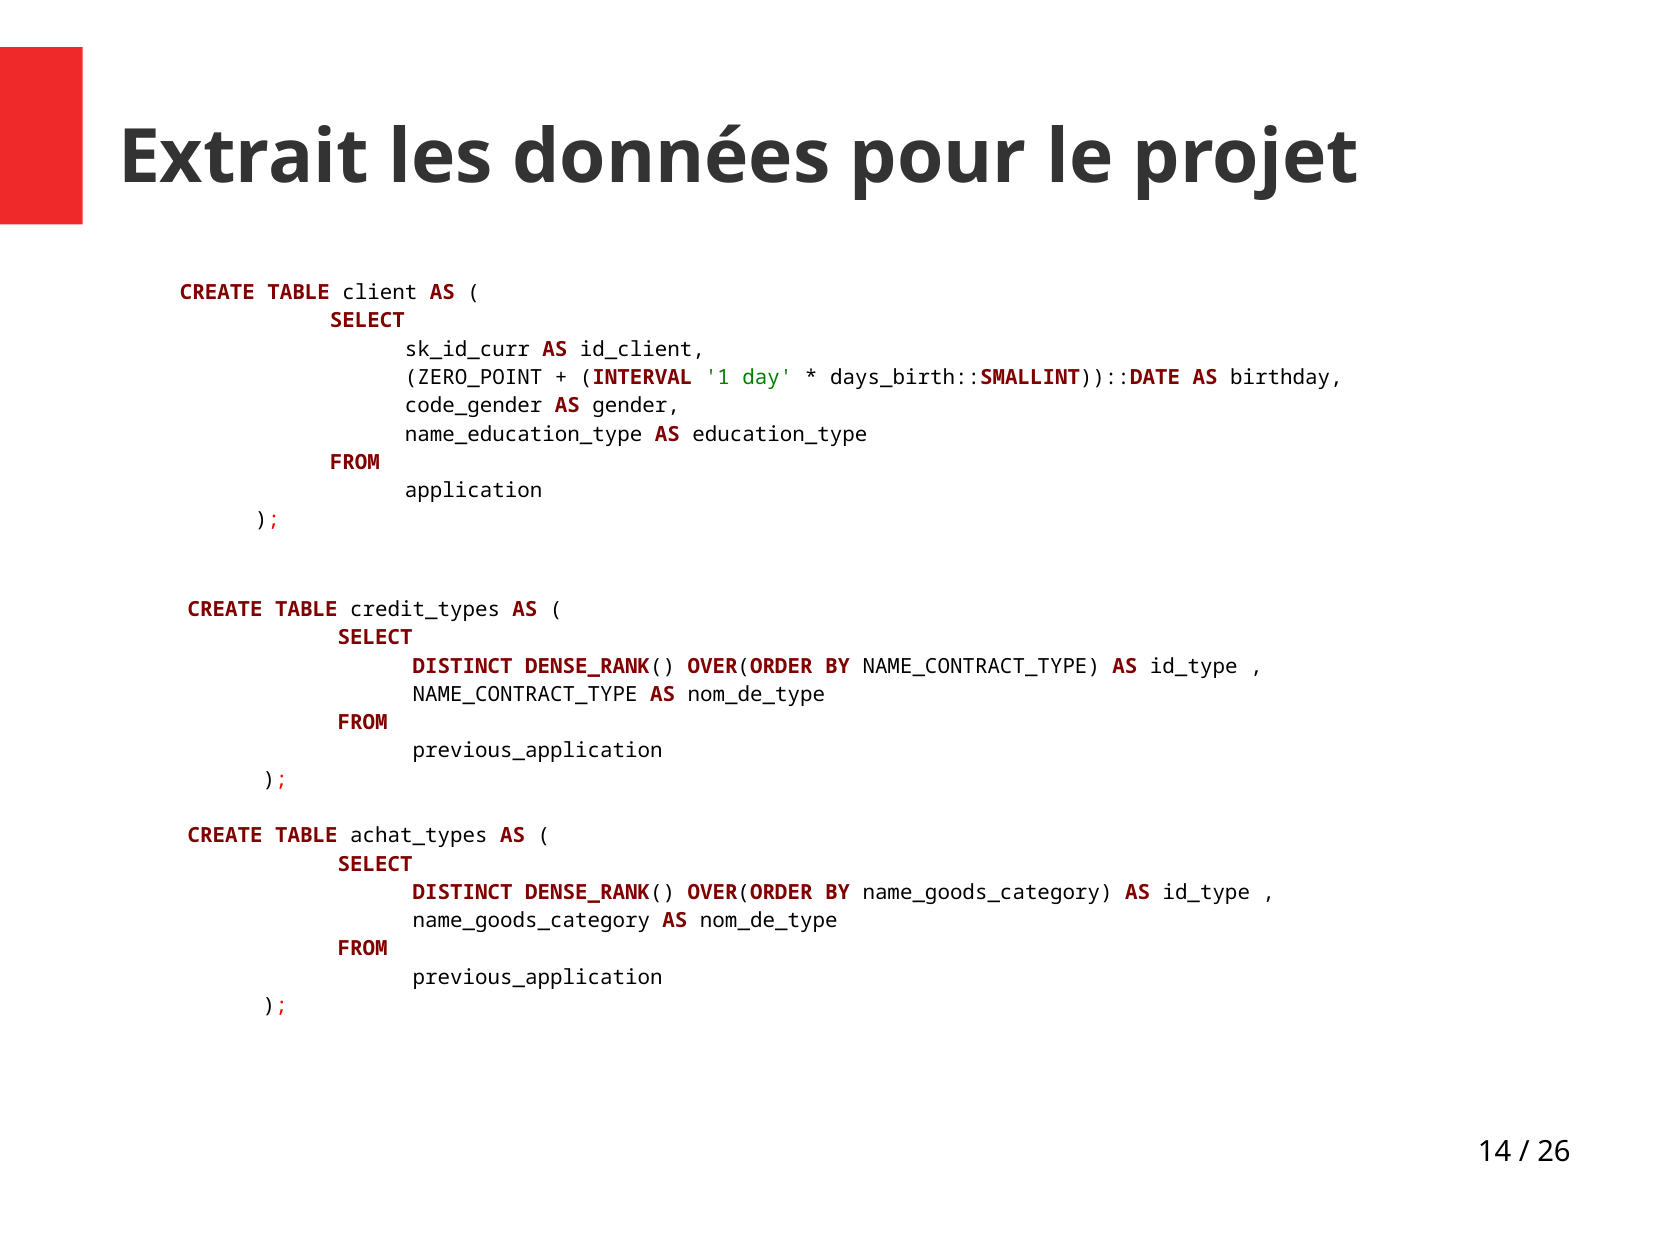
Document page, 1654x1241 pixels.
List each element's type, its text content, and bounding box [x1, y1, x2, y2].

text_box CREATE TABLE client AS ( SELECT sk_id_curr AS id_client, (ZERO_POINT + (INTERVAL '1 day' * days_birth::SMALLINT))::DATE AS birthday, code_gender AS gender, name_education_type AS education_type FROM application ); [90, 270, 1358, 504]
text_box CREATE TABLE credit_types AS ( SELECT DISTINCT DENSE_RANK() OVER(ORDER BY NAME_CONTRACT_TYPE) AS id_type , NAME_CONTRACT_TYPE AS nom_de_type FROM previous_application ); CREATE TABLE achat_types AS ( SELECT DISTINCT DENSE_RANK() OVER(ORDER BY name_goods_category) AS id_type , name_goods_category AS nom_de_type FROM previous_application ); [97, 586, 1291, 991]
title Extrait les données pour le projet [118, 49, 1571, 257]
